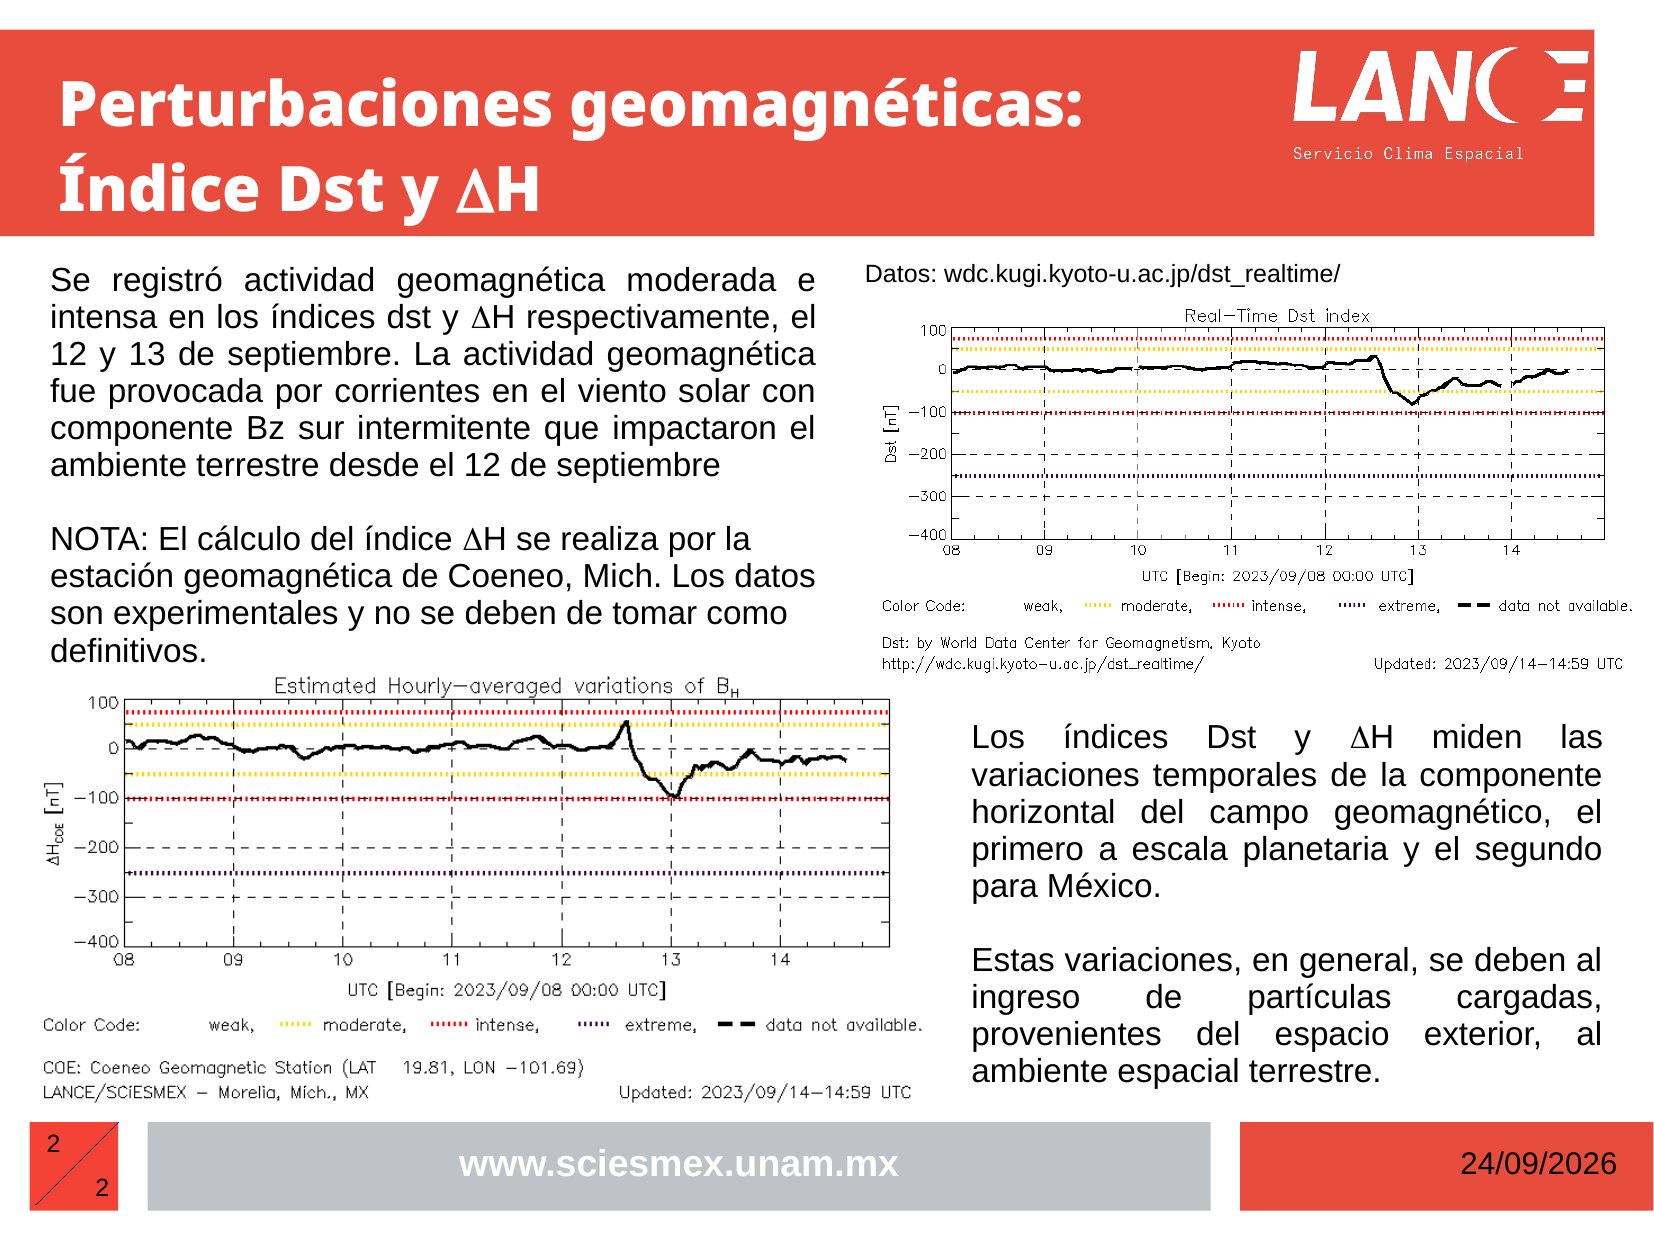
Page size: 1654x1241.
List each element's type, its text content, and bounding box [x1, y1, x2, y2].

text_box 2 [35, 1151, 125, 1209]
text_box Los índices Dst y DH miden las variaciones temporales de la componente horizontal del campo geomagnético, el primero a escala planetaria y el segundo para México. Estas variaciones, en general, se deben al ingreso de partículas cargadas, provenientes del espacio exterior, al ambiente espacial terrestre. [956, 711, 1619, 1097]
picture [34, 289, 1642, 1105]
text_box Datos: wdc.kugi.kyoto-u.ac.jp/dst_realtime/ [850, 252, 1371, 296]
text_box www.sciesmex.unam.mx [153, 1122, 1205, 1205]
text_box <número> [31, 1122, 176, 1170]
picture [1293, 47, 1589, 162]
text_box Se registró actividad geomagnética moderada e intensa en los índices dst y DH respectivamente, el 12 y 13 de septiembre. La actividad geomagnética fue provocada por corrientes en el viento solar con componente Bz sur intermitente que impactaron el ambiente terrestre desde el 12 de septiembre NOTA: El cálculo del índice DH se realiza por la estación geomagnética de Coeneo, Mich. Los datos son experimentales y no se deben de tomar como definitivos. [35, 253, 851, 714]
title Perturbaciones geomagnéticas: Índice Dst y DH [59, 59, 1312, 207]
text_box 14/09/2023 [1424, 1122, 1654, 1205]
